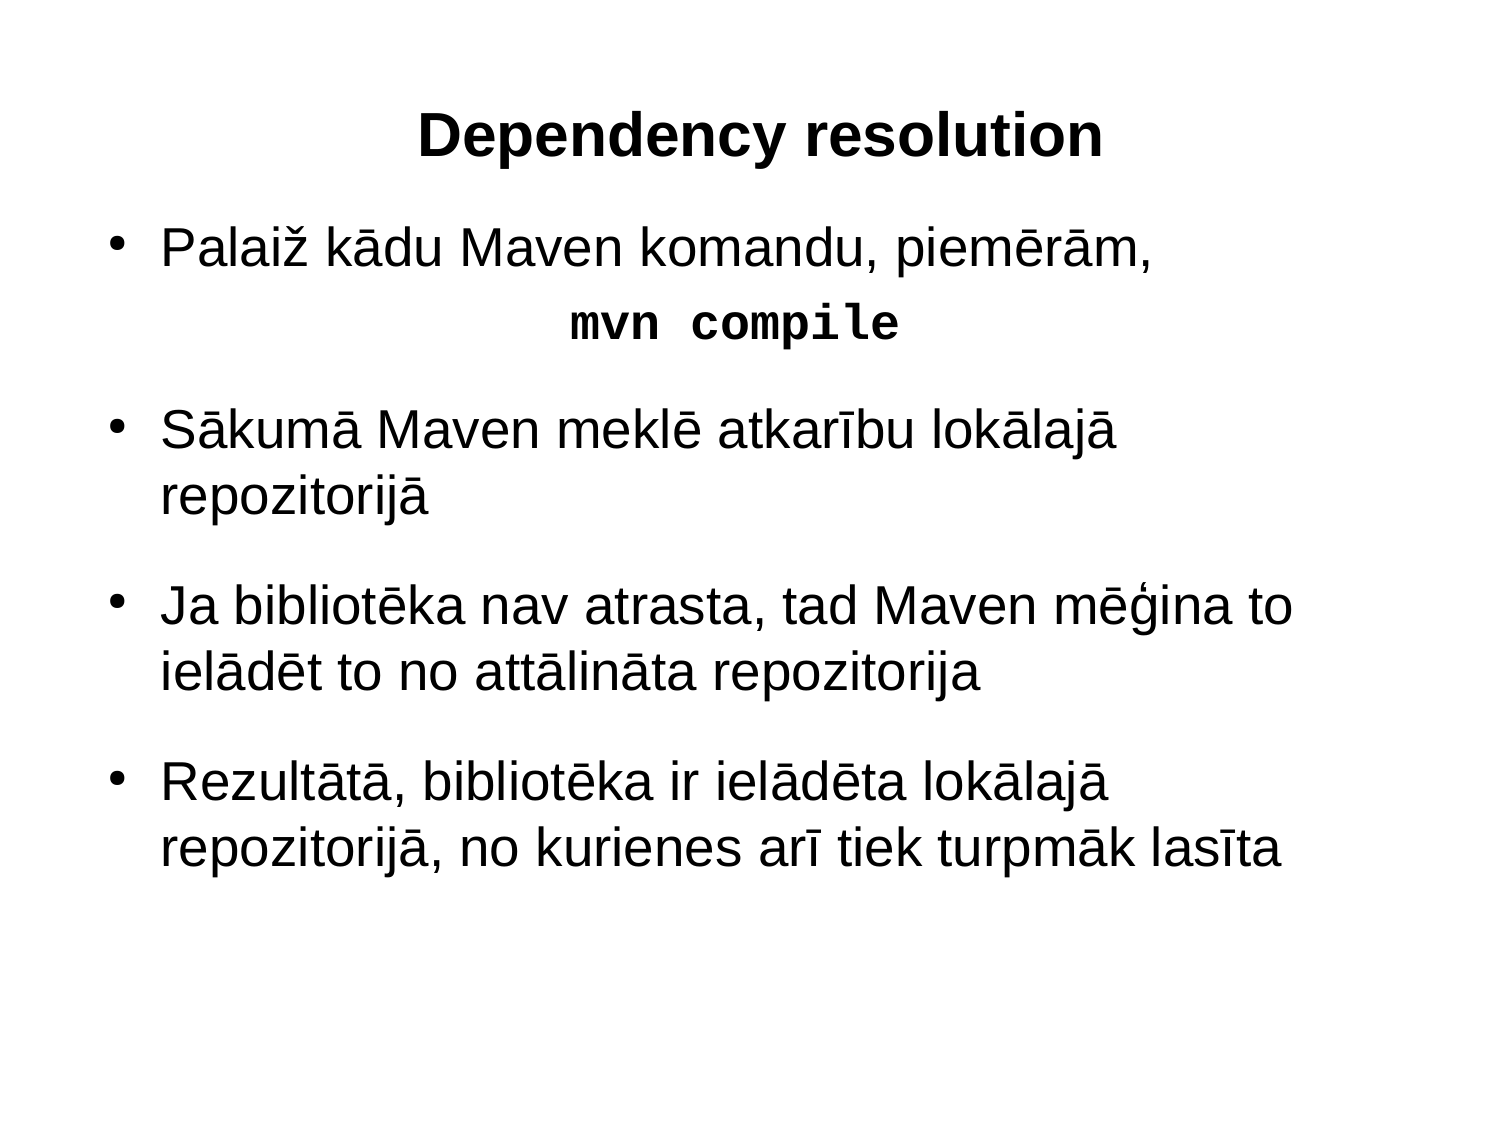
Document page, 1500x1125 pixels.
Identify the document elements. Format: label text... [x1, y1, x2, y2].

title Dependency resolution [75, 44, 1425, 177]
list Palaiž kādu Maven komandu, piemērām, mvn compile Sākumā Maven meklē atkarību lokālajā repozitorijā Ja bibliotēka nav atrasta, tad Maven mēģina to ielādēt to no attālināta repozitorija Rezultātā, bibliotēka ir ielādēta lokālajā repozitorijā, no kurienes arī tiek turpmāk lasīta [75, 204, 1395, 1075]
